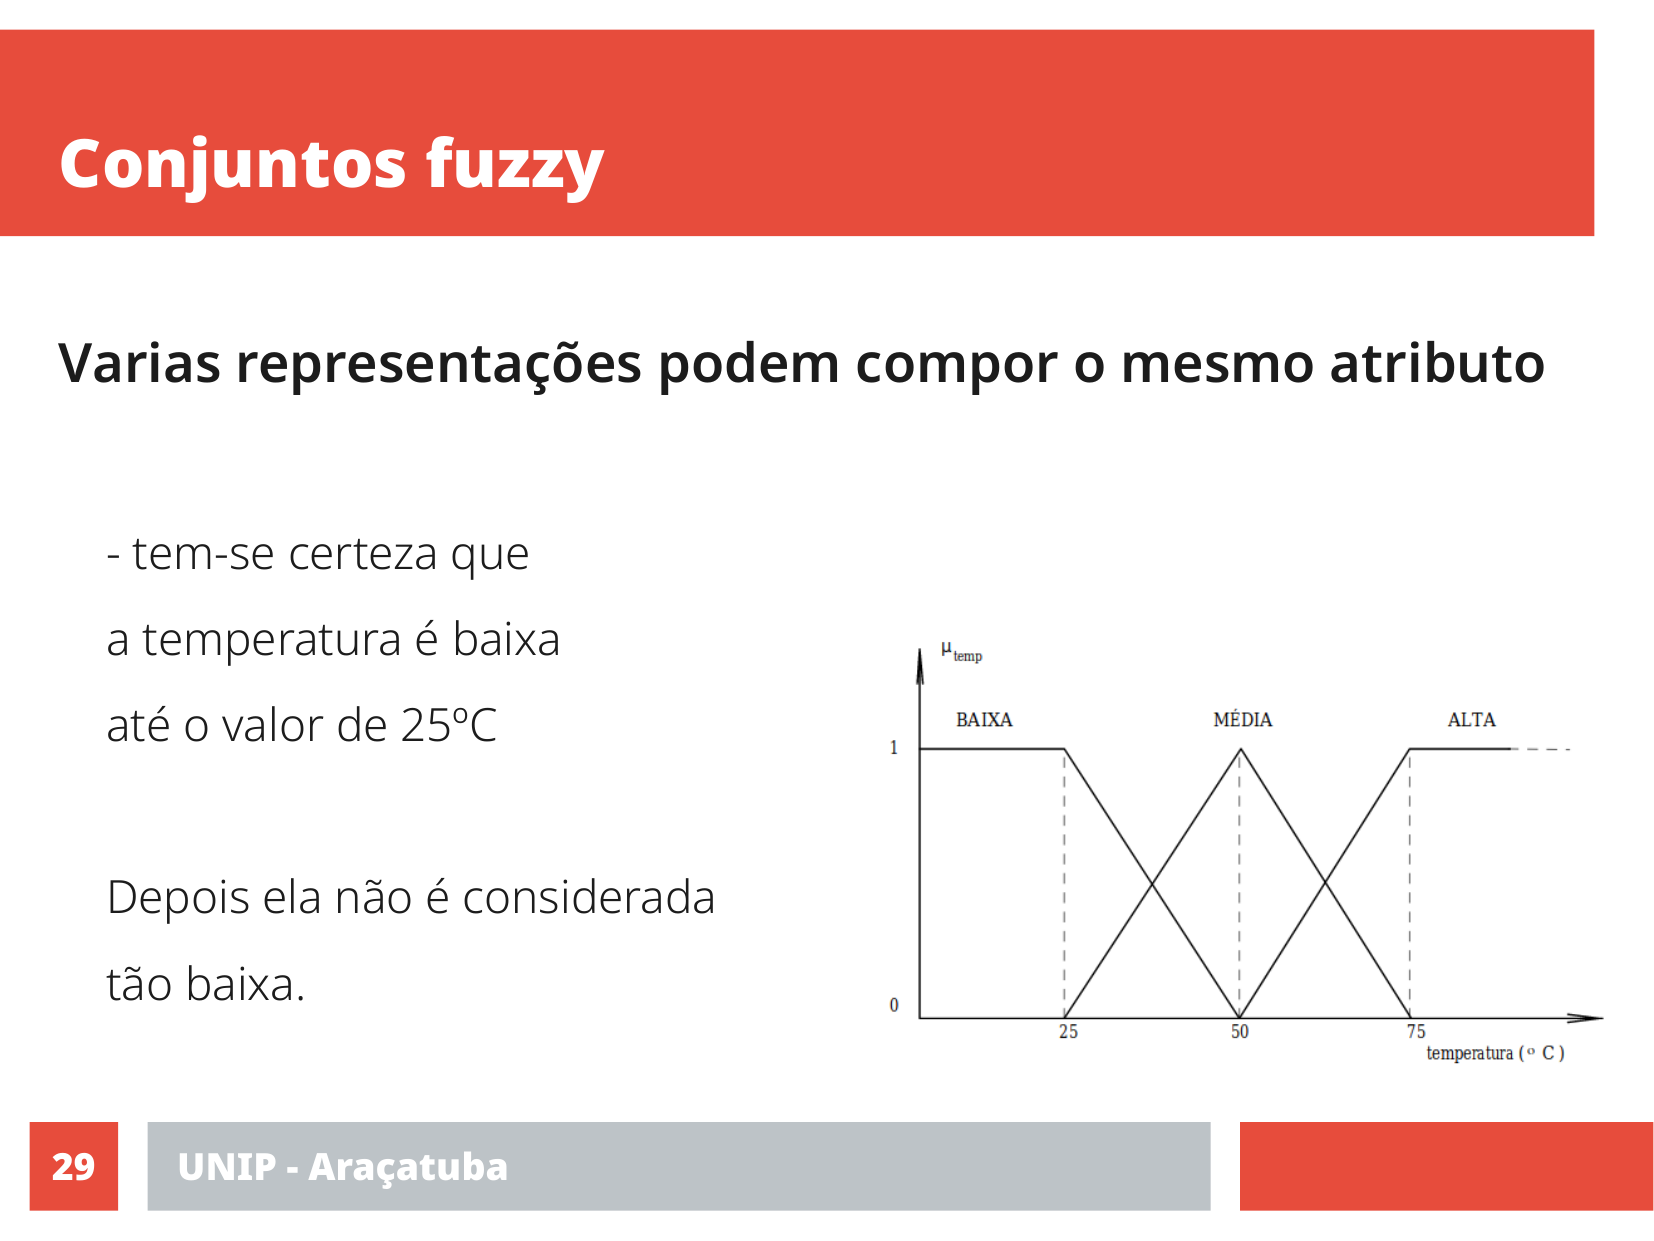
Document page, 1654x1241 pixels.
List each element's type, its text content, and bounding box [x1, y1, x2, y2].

picture [847, 602, 1639, 1101]
title Conjuntos fuzzy [59, 59, 1595, 207]
list Varias representações podem compor o mesmo atributo - tem-se certeza que a temperatura é baixa até o valor de 25ºC Depois ela não é considerada tão baixa. [59, 324, 1565, 1093]
